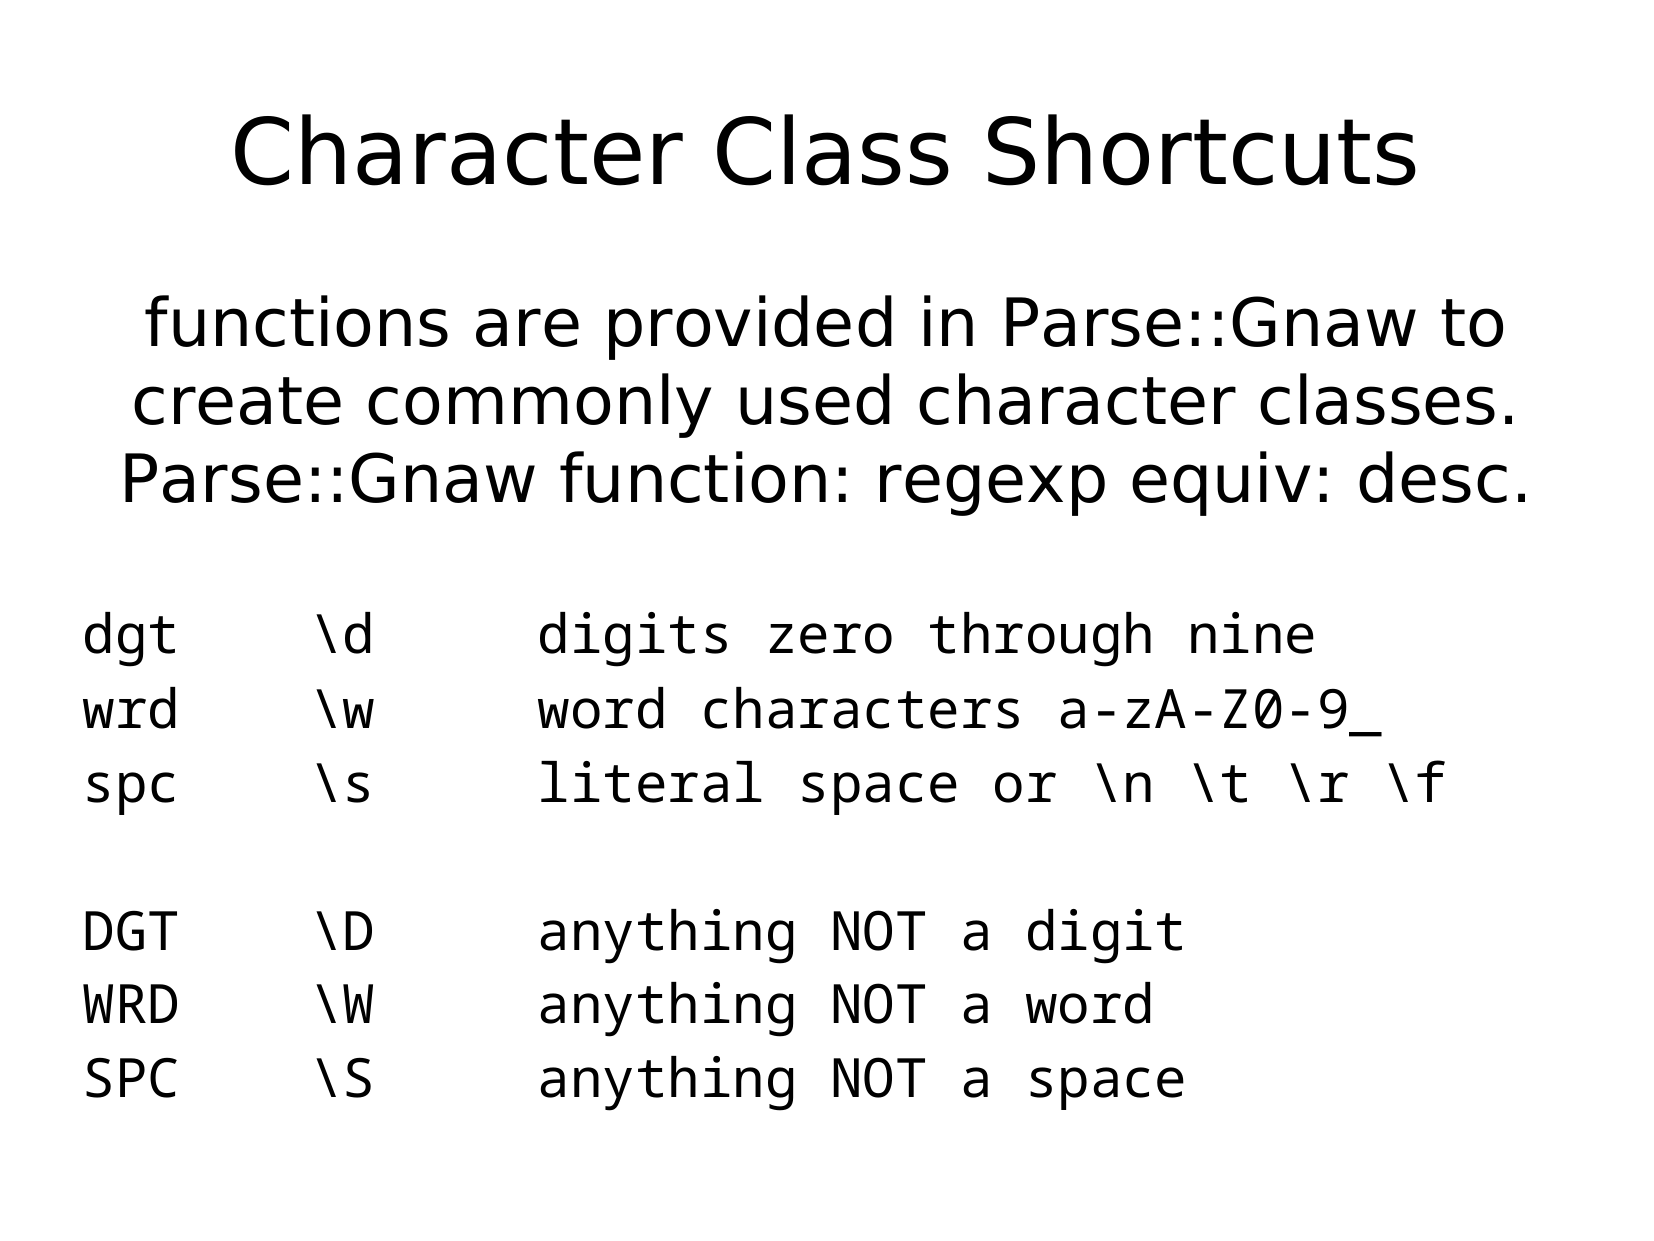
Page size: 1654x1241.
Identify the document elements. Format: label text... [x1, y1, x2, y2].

subtitle functions are provided in Parse::Gnaw to create commonly used character classes. Parse::Gnaw function: regexp equiv: desc. dgt \d digits zero through nine wrd \w word characters a-zA-Z0-9_ spc \s literal space or \n \t \r \f DGT \D anything NOT a digit WRD \W anything NOT a word SPC \S anything NOT a space [82, 290, 1571, 1109]
title Character Class Shortcuts [82, 49, 1571, 257]
